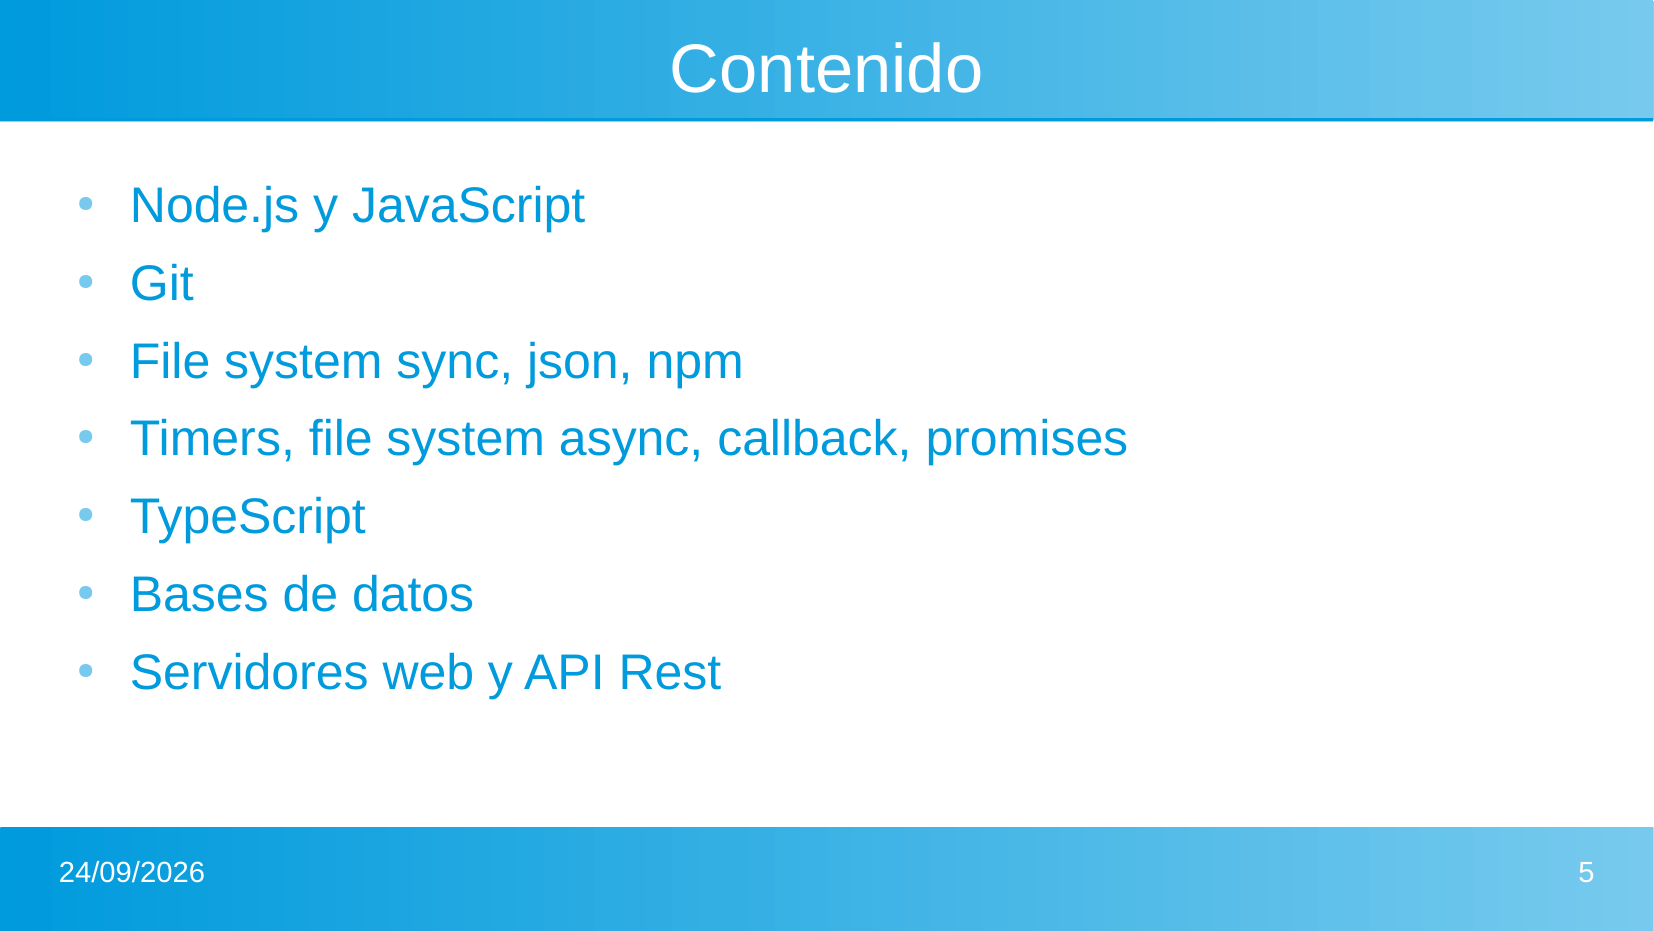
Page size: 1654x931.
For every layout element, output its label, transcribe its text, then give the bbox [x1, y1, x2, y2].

list Node.js y JavaScript Git File system sync, json, npm Timers, file system async, callback, promises TypeScript Bases de datos Servidores web y API Rest [59, 177, 1595, 778]
title Contenido [59, 29, 1595, 108]
